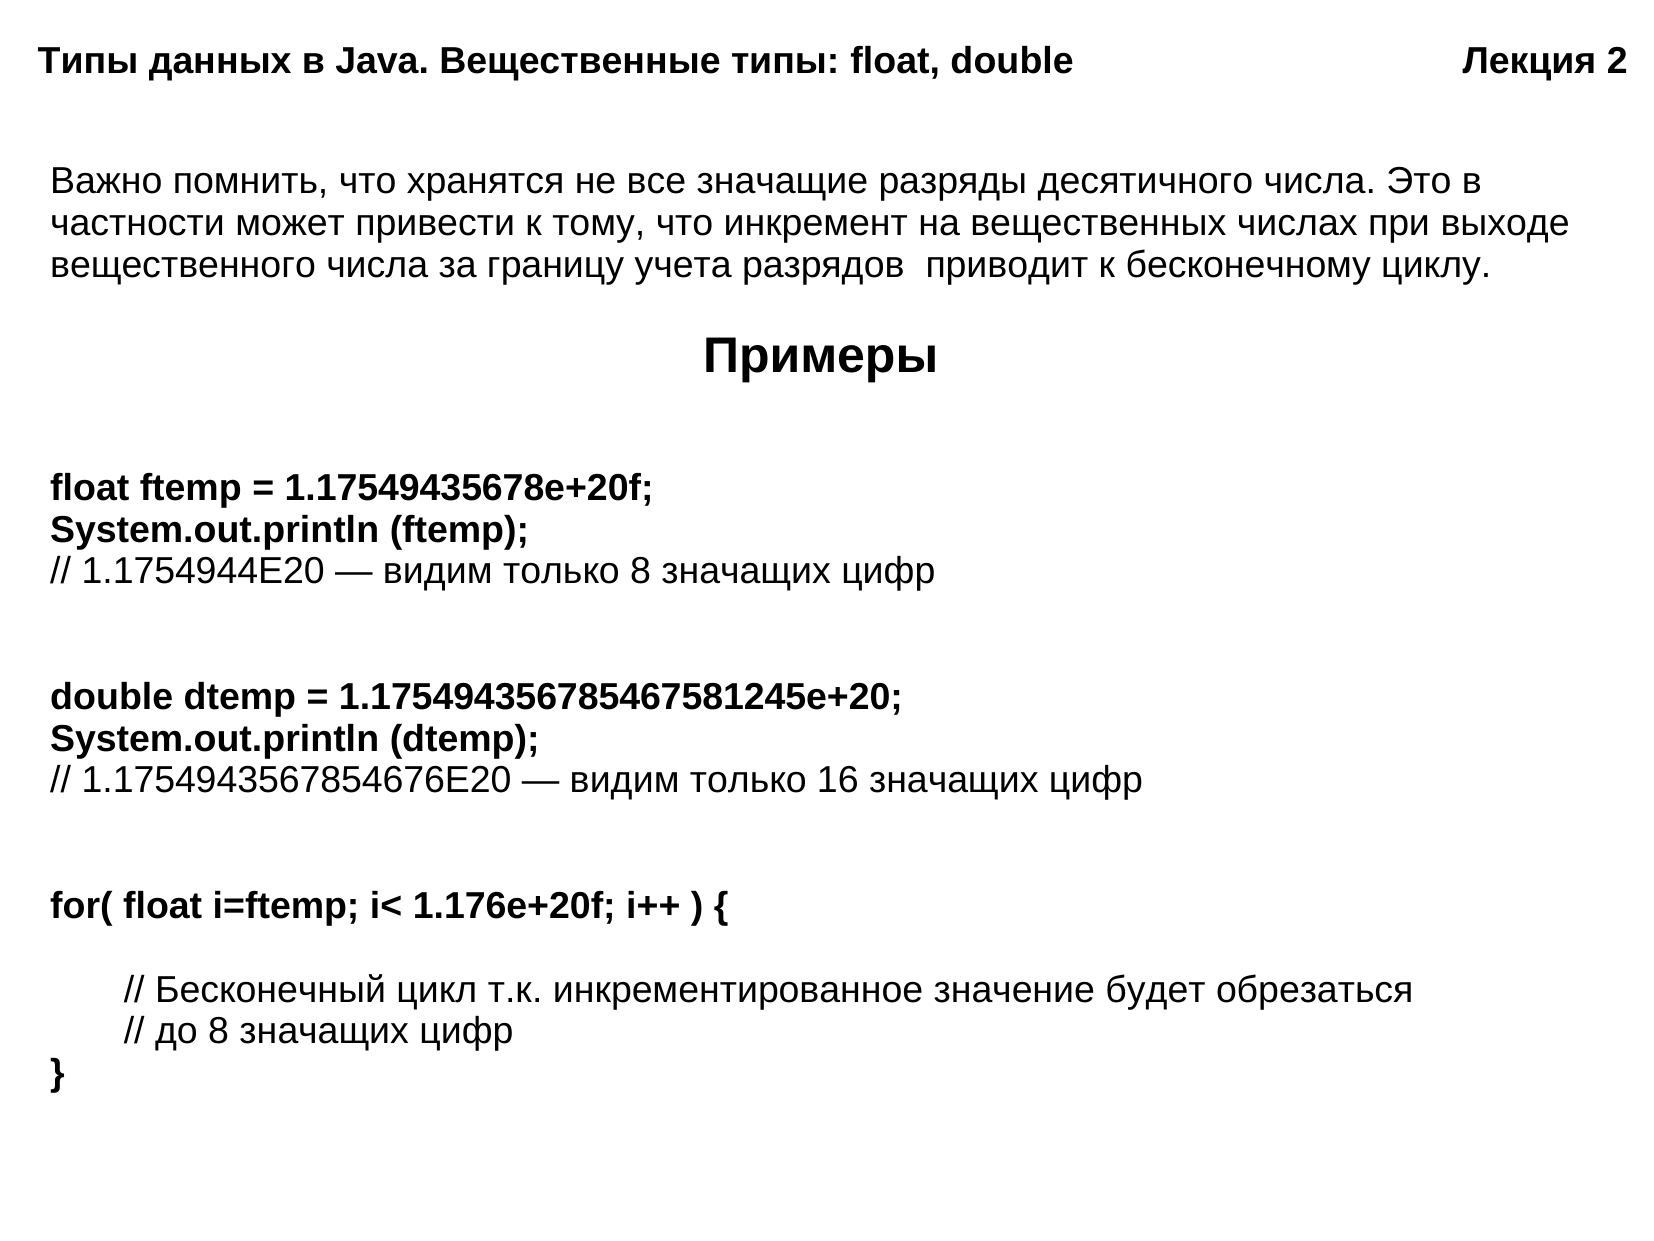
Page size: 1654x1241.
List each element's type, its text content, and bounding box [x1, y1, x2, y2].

text_box Важно помнить, что хранятся не все значащие разряды десятичного числа. Это в частности может привести к тому, что инкремент на вещественных числах при выходе вещественного числа за границу учета разрядов приводит к бесконечному циклу. Примеры float ftemp = 1.17549435678e+20f; System.out.println (ftemp); // 1.1754944E20 — видим только 8 значащих цифр double dtemp = 1.175494356785467581245e+20; System.out.println (dtemp); // 1.1754943567854676E20 — видим только 16 значащих цифр for( float i=ftemp; i< 1.176e+20f; i++ ) { // Бесконечный цикл т.к. инкрементированное значение будет обрезаться // до 8 значащих цифр } [35, 152, 1607, 1102]
text_box Типы данных в Java. Вещественные типы: float, double Лекция 2 [35, 24, 1630, 96]
